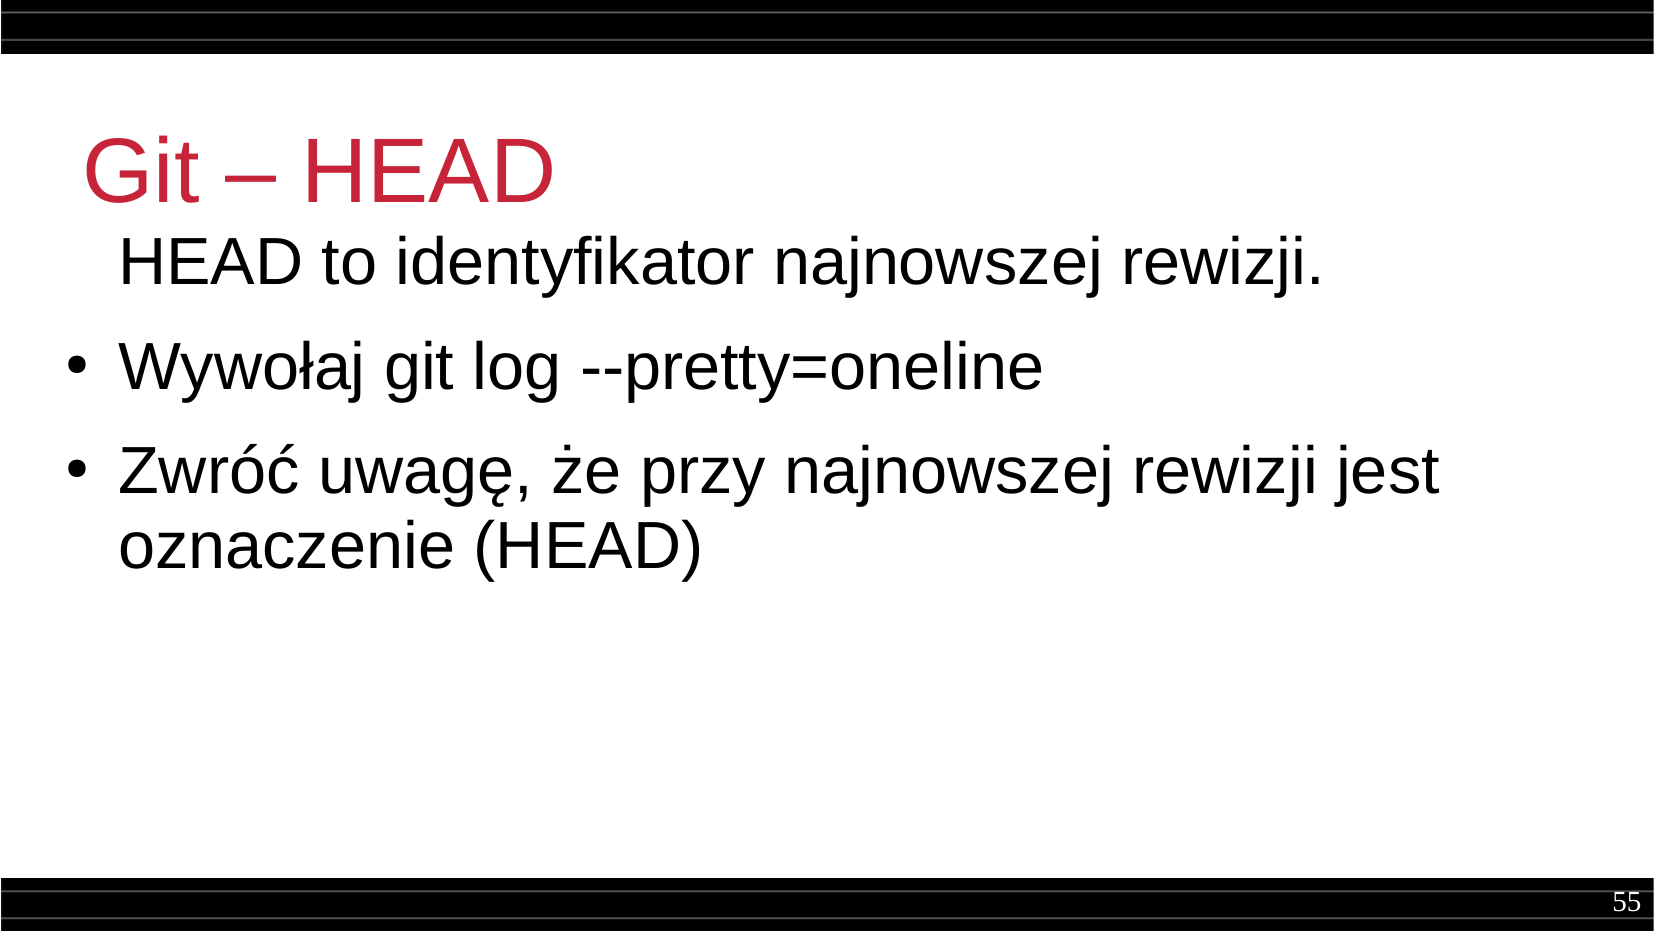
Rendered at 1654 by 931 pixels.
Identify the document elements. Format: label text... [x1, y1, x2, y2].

list HEAD to identyfikator najnowszej rewizji. Wywołaj git log --pretty=oneline Zwróć uwagę, że przy najnowszej rewizji jest oznaczenie (HEAD) [47, 224, 1536, 804]
picture [1, 0, 1654, 54]
picture [1, 878, 1654, 931]
title Git – HEAD [82, 92, 1571, 249]
